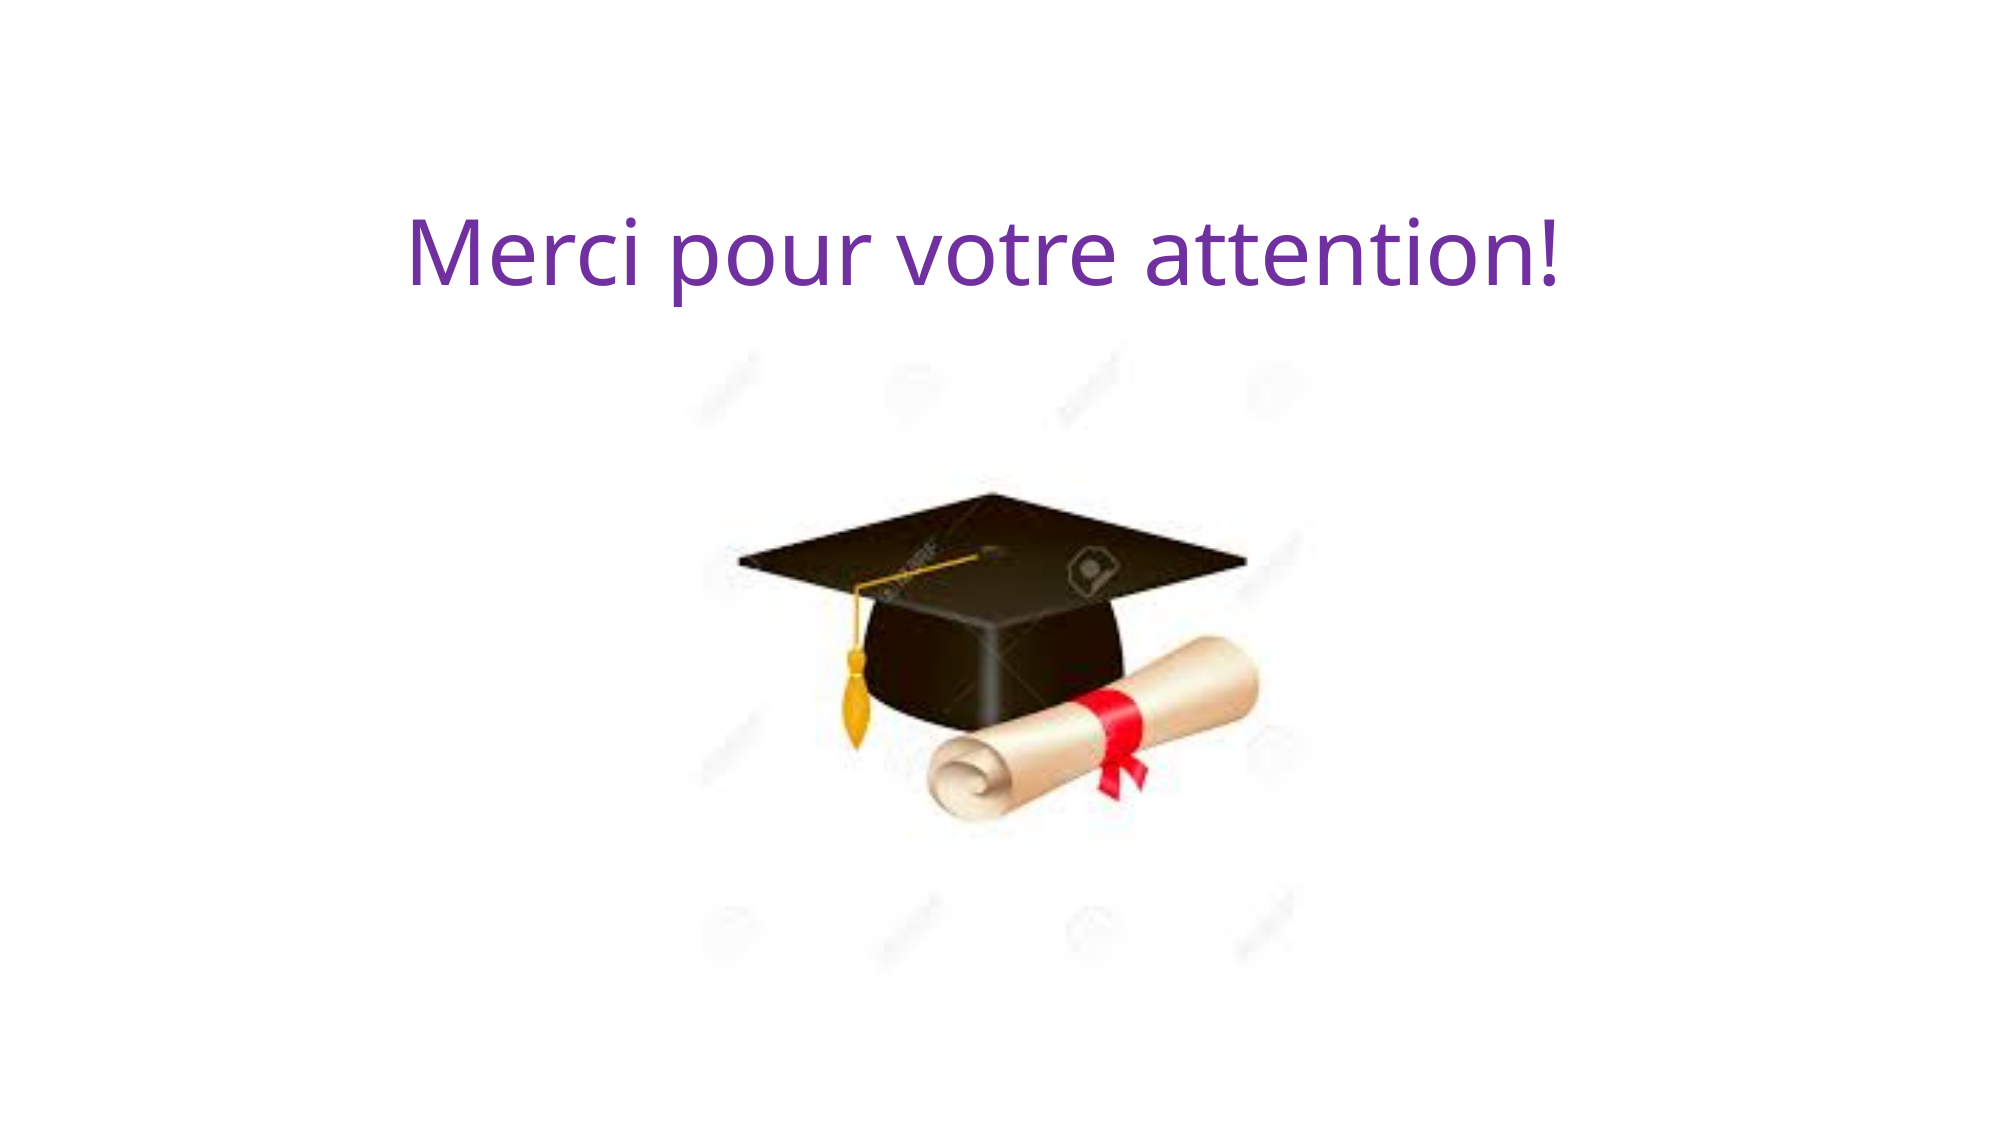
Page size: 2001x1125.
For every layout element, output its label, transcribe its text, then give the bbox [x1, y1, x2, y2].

picture [681, 340, 1319, 978]
title Merci pour votre attention! [121, 147, 1847, 365]
